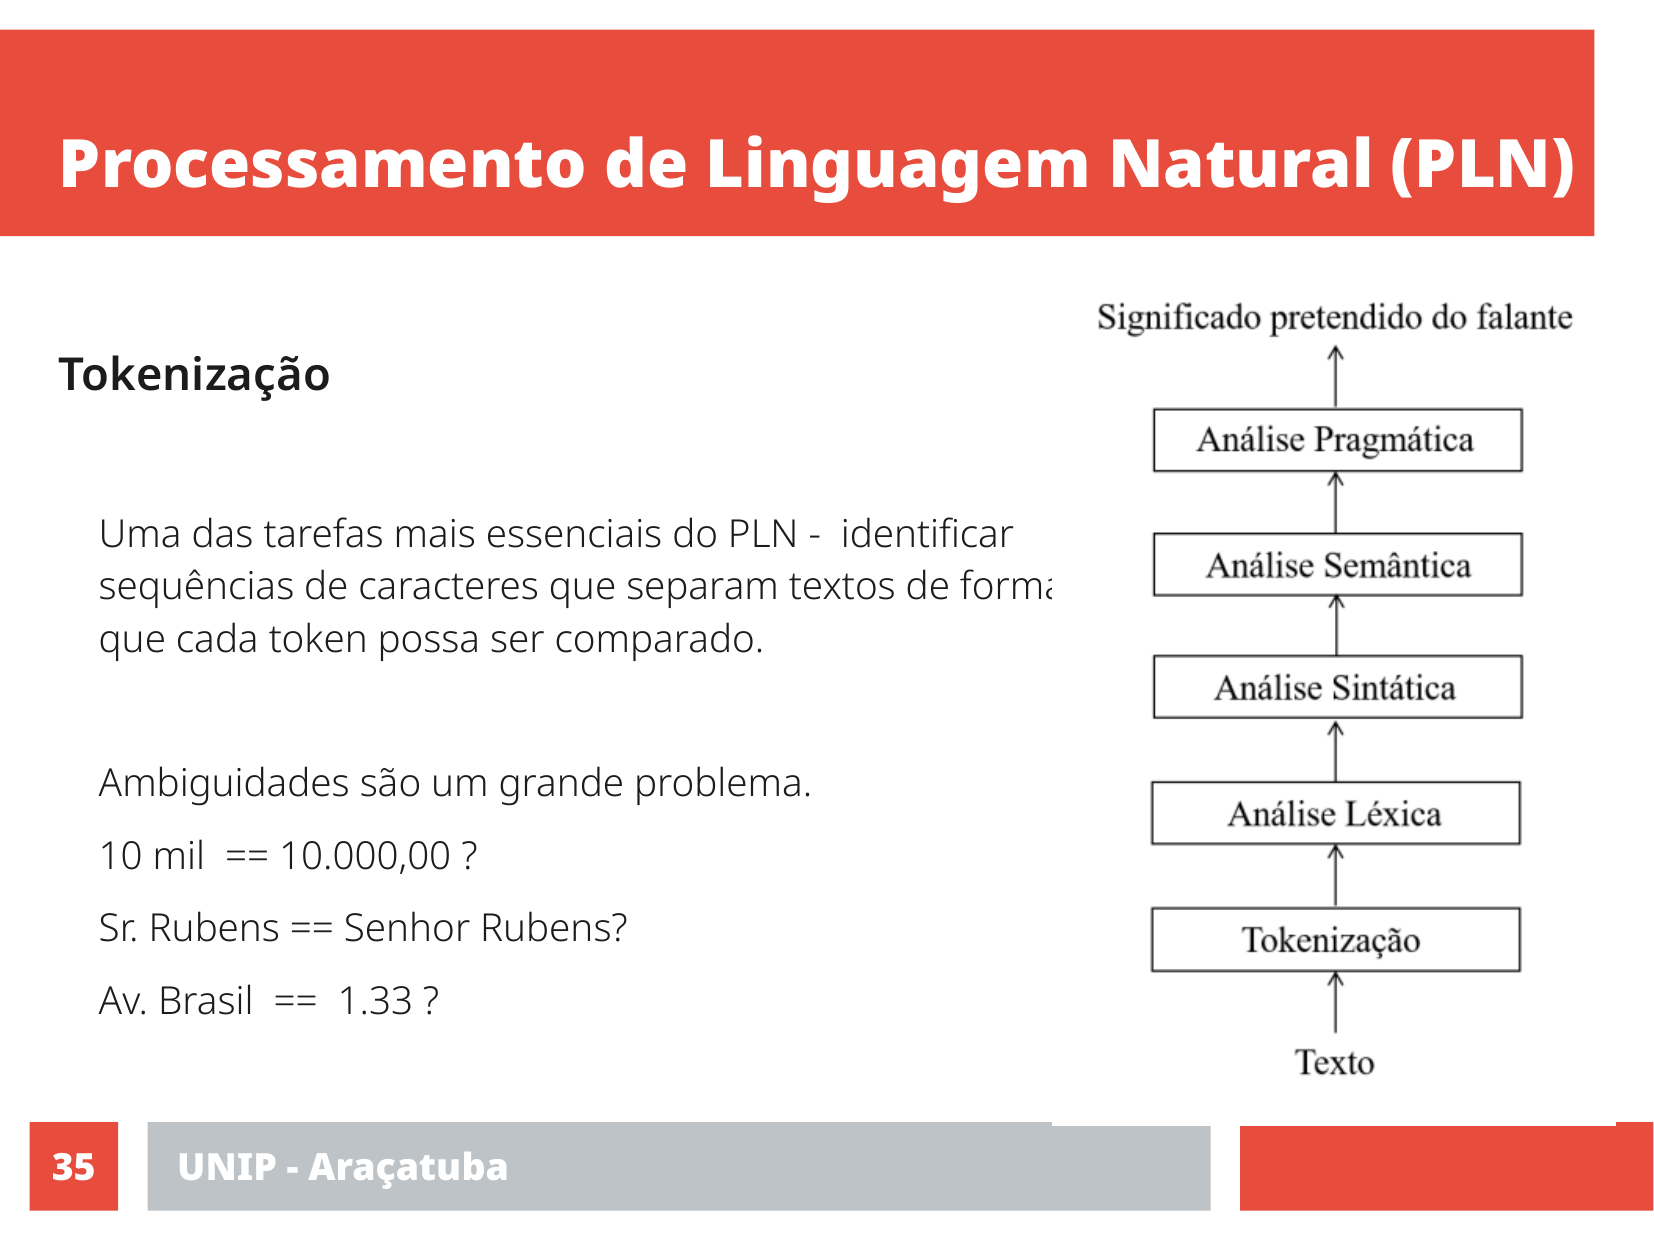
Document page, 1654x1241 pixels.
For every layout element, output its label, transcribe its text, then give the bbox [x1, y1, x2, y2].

list Tokenização Uma das tarefas mais essenciais do PLN - identificar sequências de caracteres que separam textos de forma que cada token possa ser comparado. Ambiguidades são um grande problema. 10 mil == 10.000,00 ? Sr. Rubens == Senhor Rubens? Av. Brasil == 1.33 ? [59, 259, 1052, 1028]
picture [1052, 259, 1616, 1126]
title Processamento de Linguagem Natural (PLN) [59, 59, 1595, 207]
